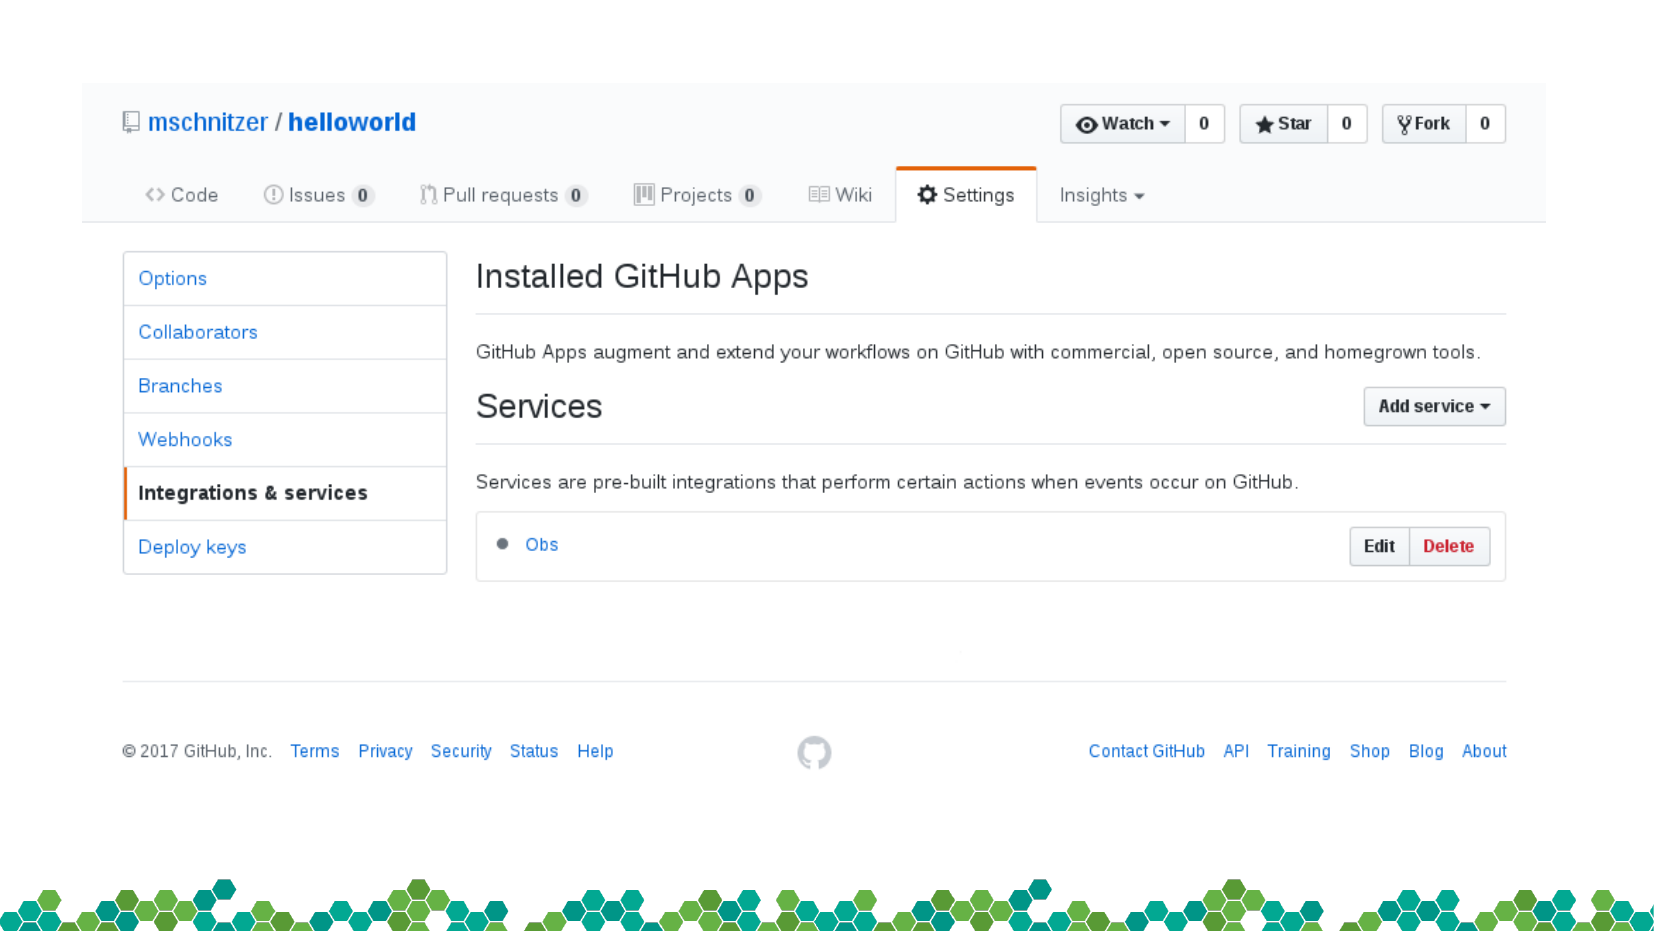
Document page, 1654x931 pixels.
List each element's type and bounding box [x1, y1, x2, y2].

picture [0, 871, 1654, 931]
picture [82, 83, 1546, 804]
